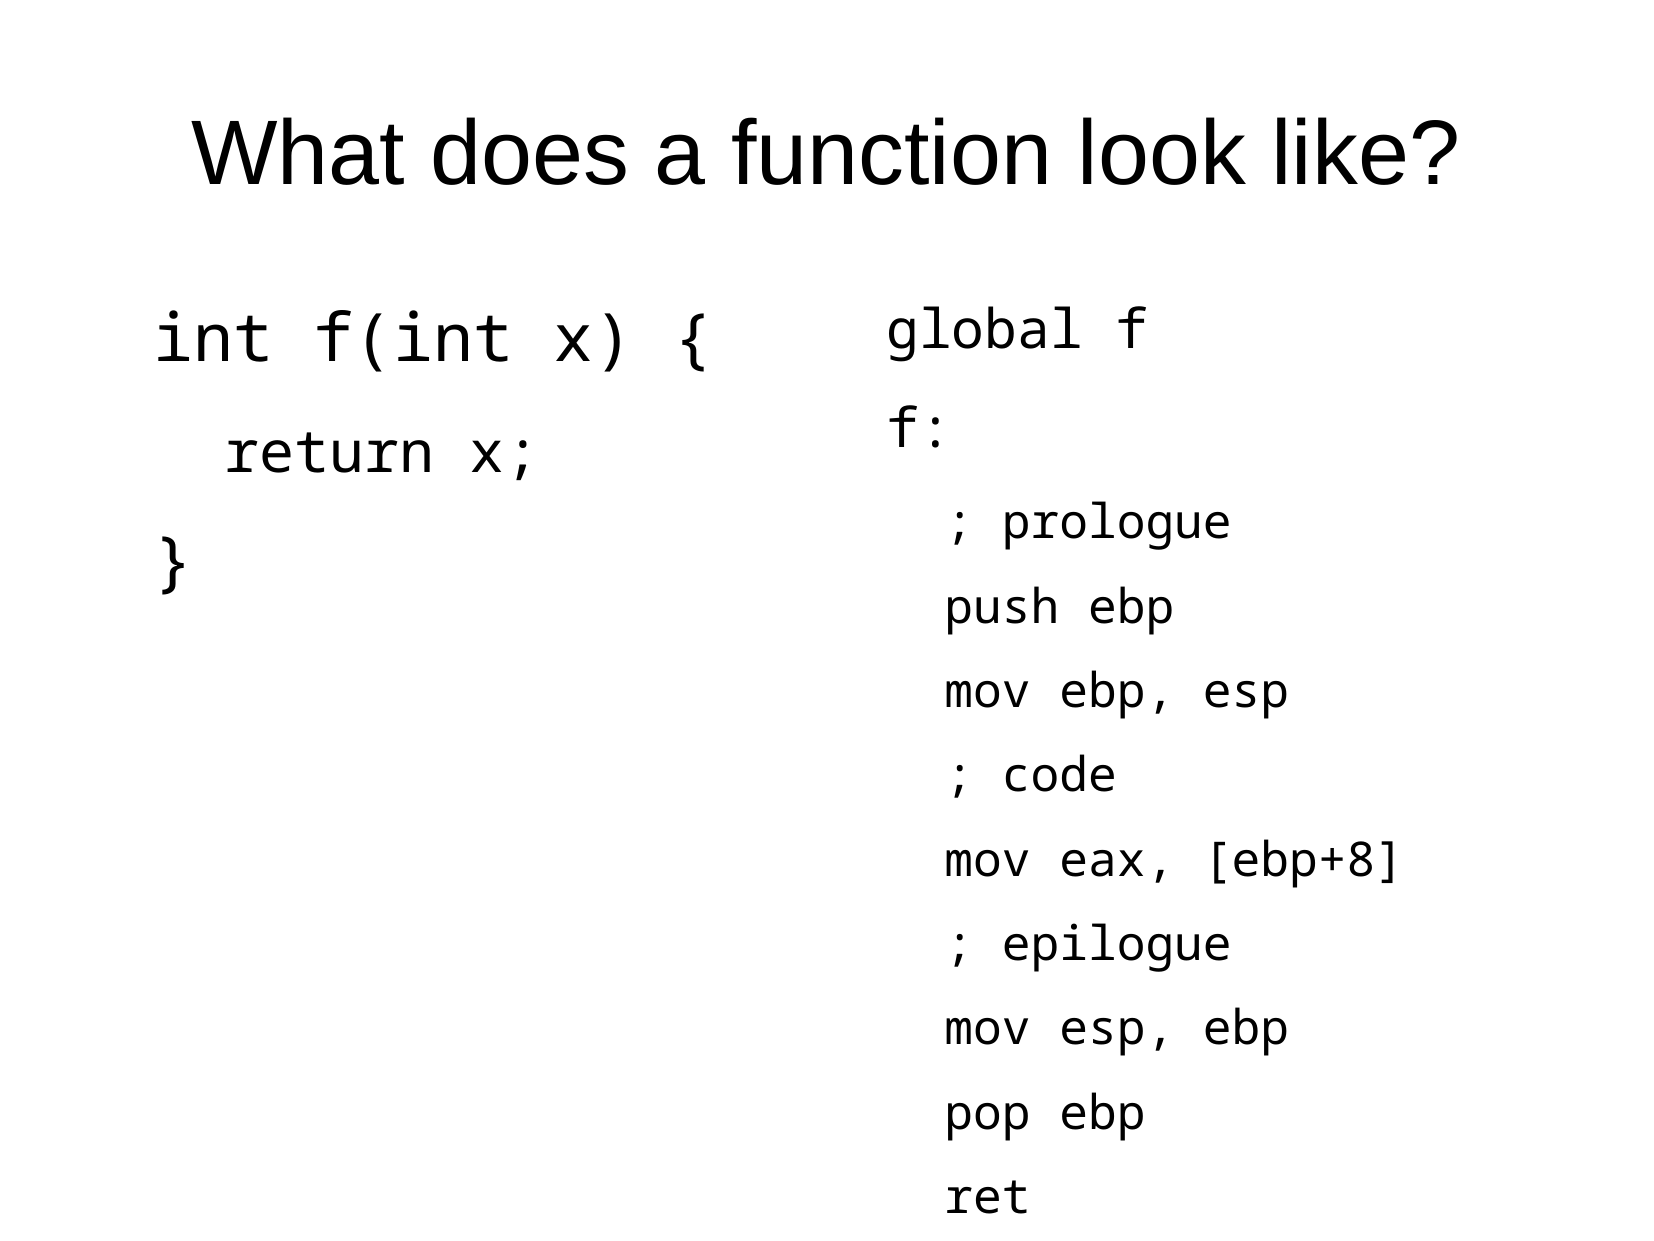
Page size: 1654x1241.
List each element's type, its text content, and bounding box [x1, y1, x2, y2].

list global f f: ; prologue push ebp mov ebp, esp ; code mov eax, [ebp+8] ; epilogue mov esp, ebp pop ebp ret [828, 290, 1539, 1231]
list int f(int x) { return x; } [82, 290, 793, 1010]
title What does a function look like? [82, 49, 1571, 257]
